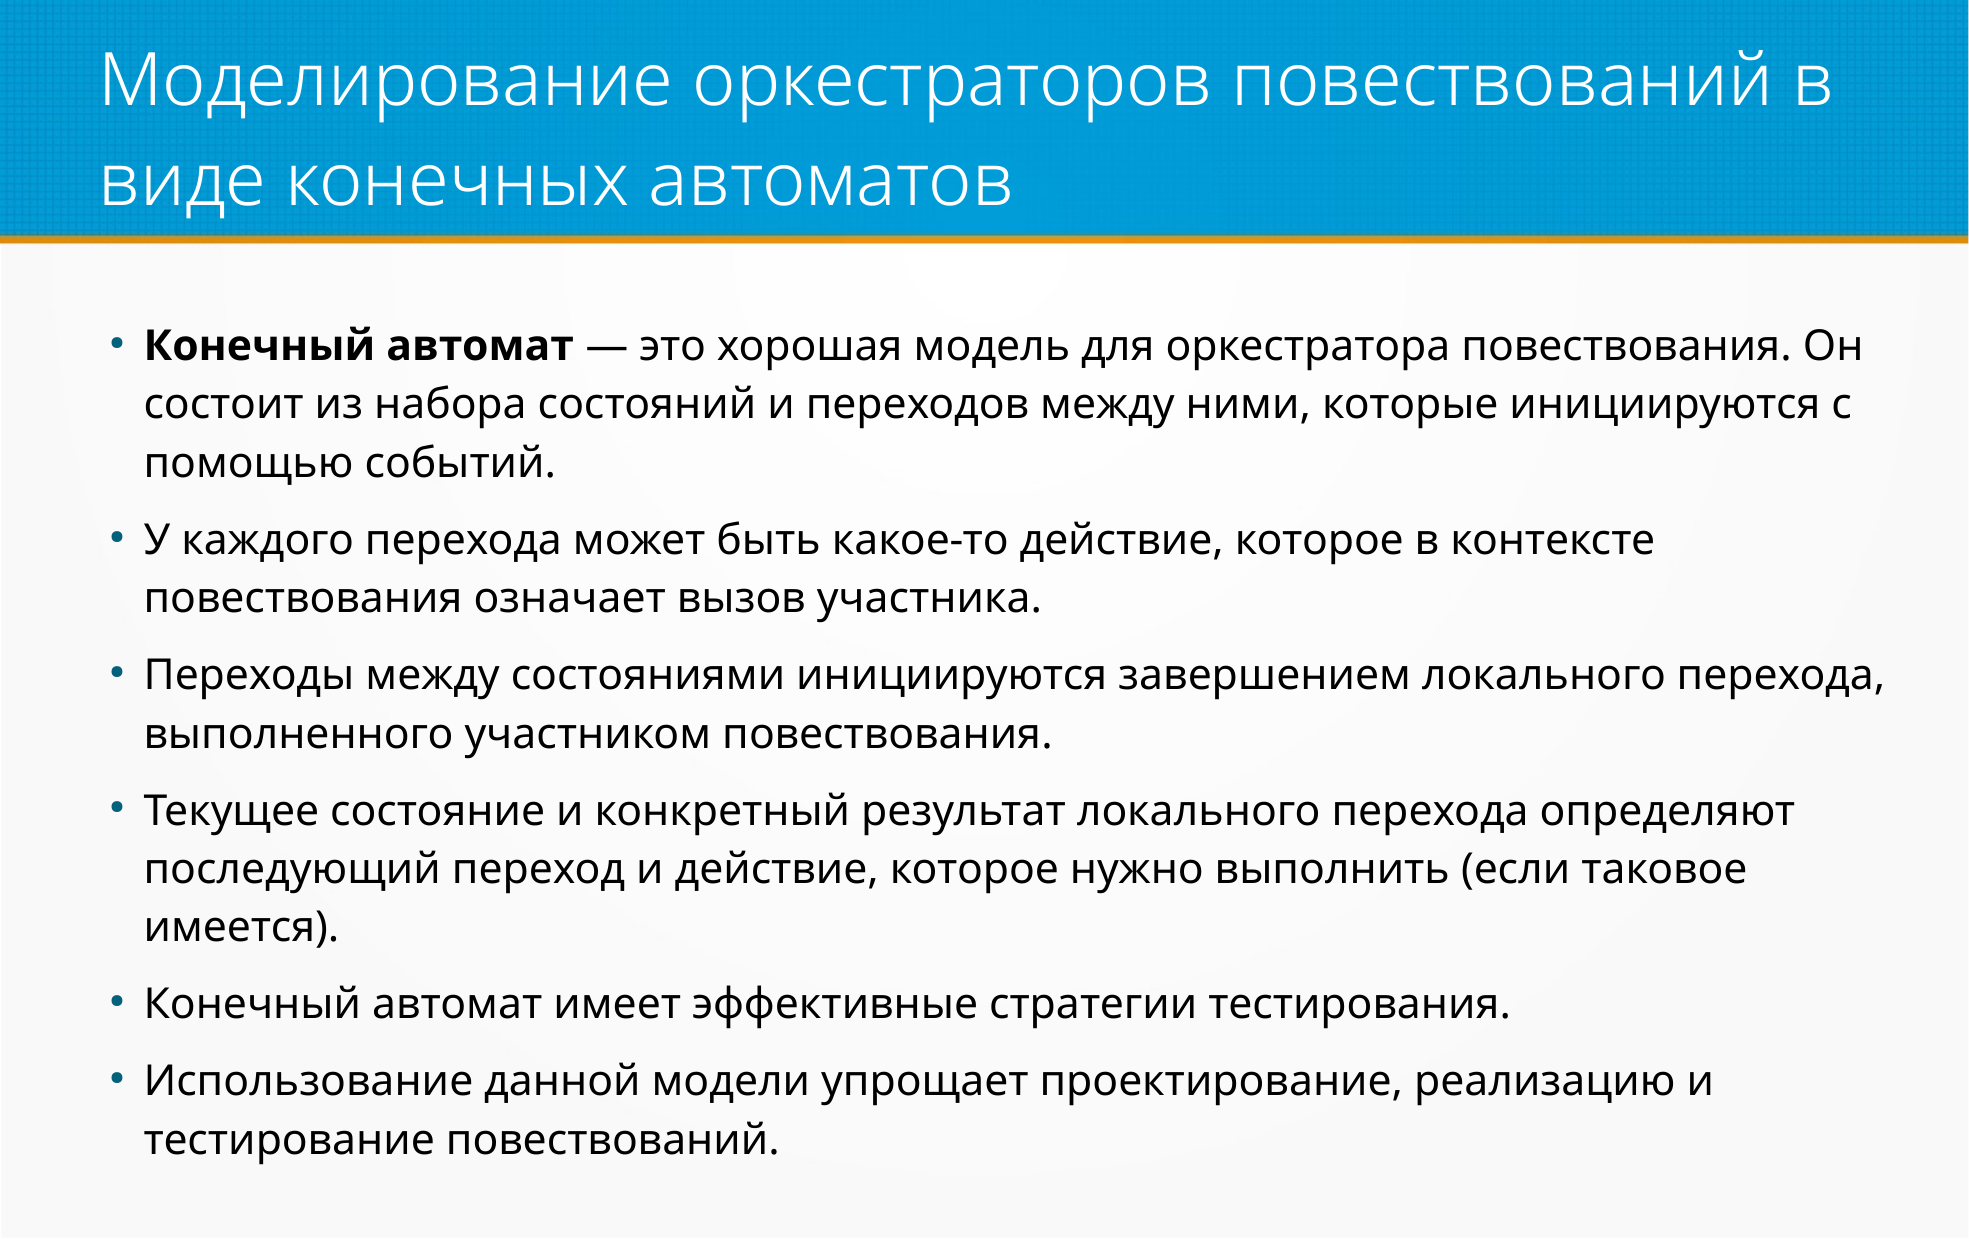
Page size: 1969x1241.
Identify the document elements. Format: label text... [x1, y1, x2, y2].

list Конечный автомат — это хорошая модель для оркестратора повествования. Он состоит из набора состояний и переходов между ними, которые инициируются с помощью событий. У каждого перехода может быть какое-то действие, которое в контексте повествования означает вызов участника. Переходы между состояниями инициируются завершением локального перехода, выполненного участником повествования. Текущее состояние и конкретный результат локального перехода определяют последующий переход и действие, которое нужно выполнить (если таковое имеется). Конечный автомат имеет эффективные стратегии тестирования. Использование данной модели упрощает проектирование, реализацию и тестирование повествований. [98, 315, 1938, 1170]
title Моделирование оркестраторов повествований в виде конечных автоматов [98, 19, 1870, 227]
picture [0, 233, 1969, 1241]
